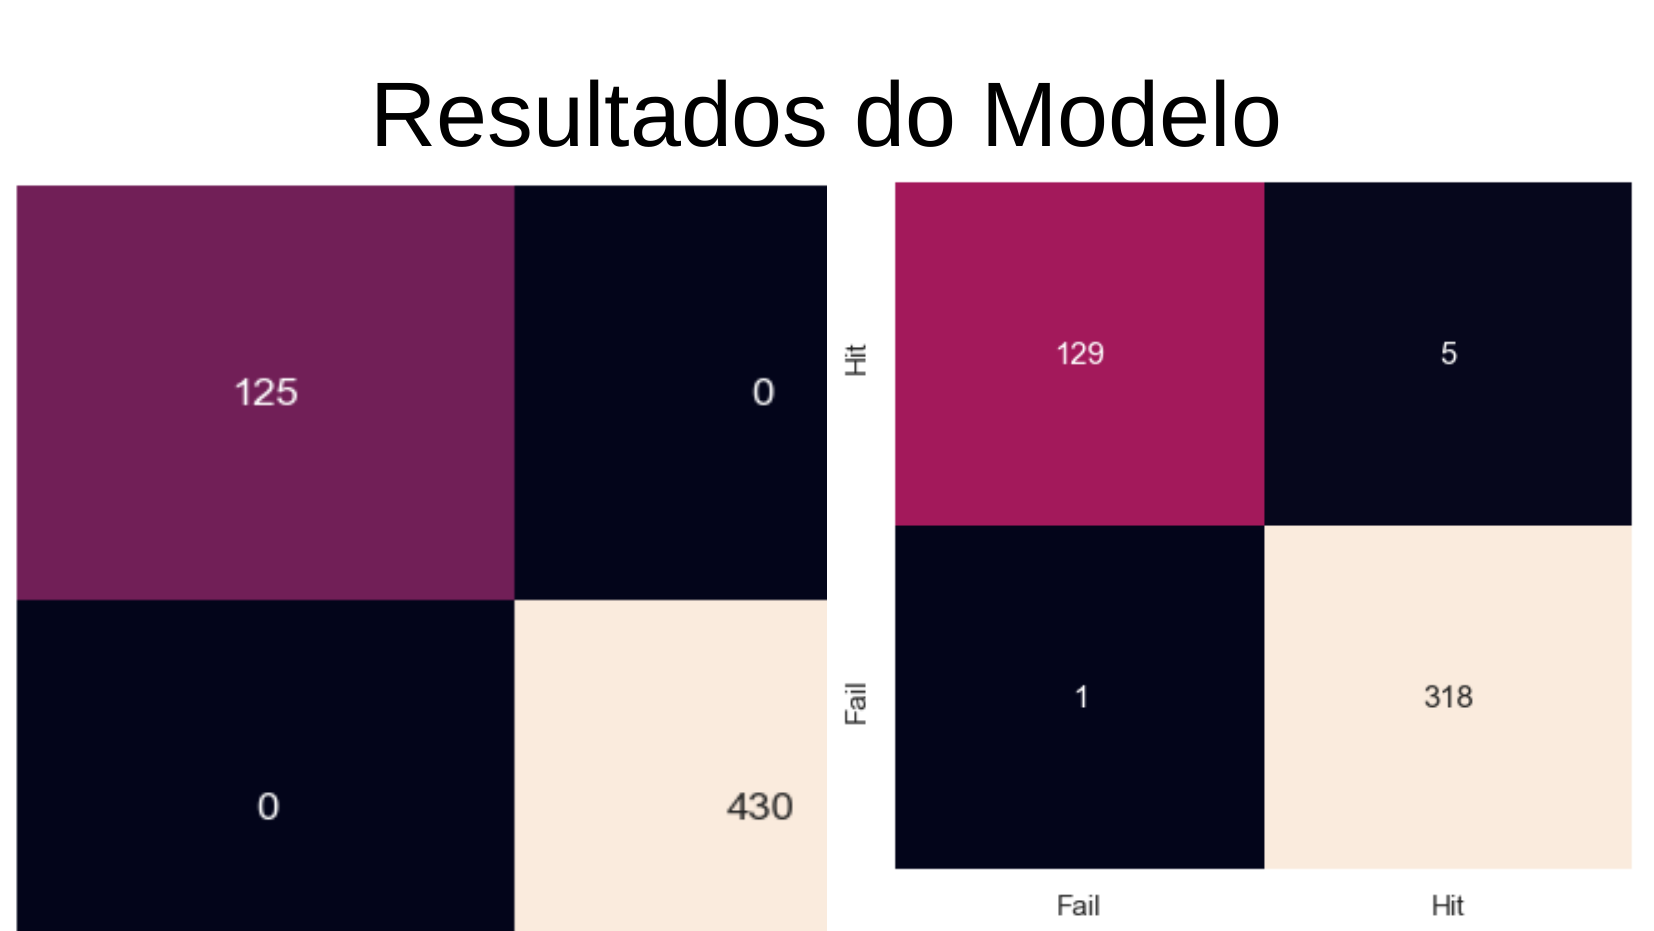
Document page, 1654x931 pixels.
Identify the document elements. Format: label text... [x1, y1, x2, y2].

title Resultados do Modelo [82, 37, 1571, 166]
picture [0, 166, 1654, 931]
